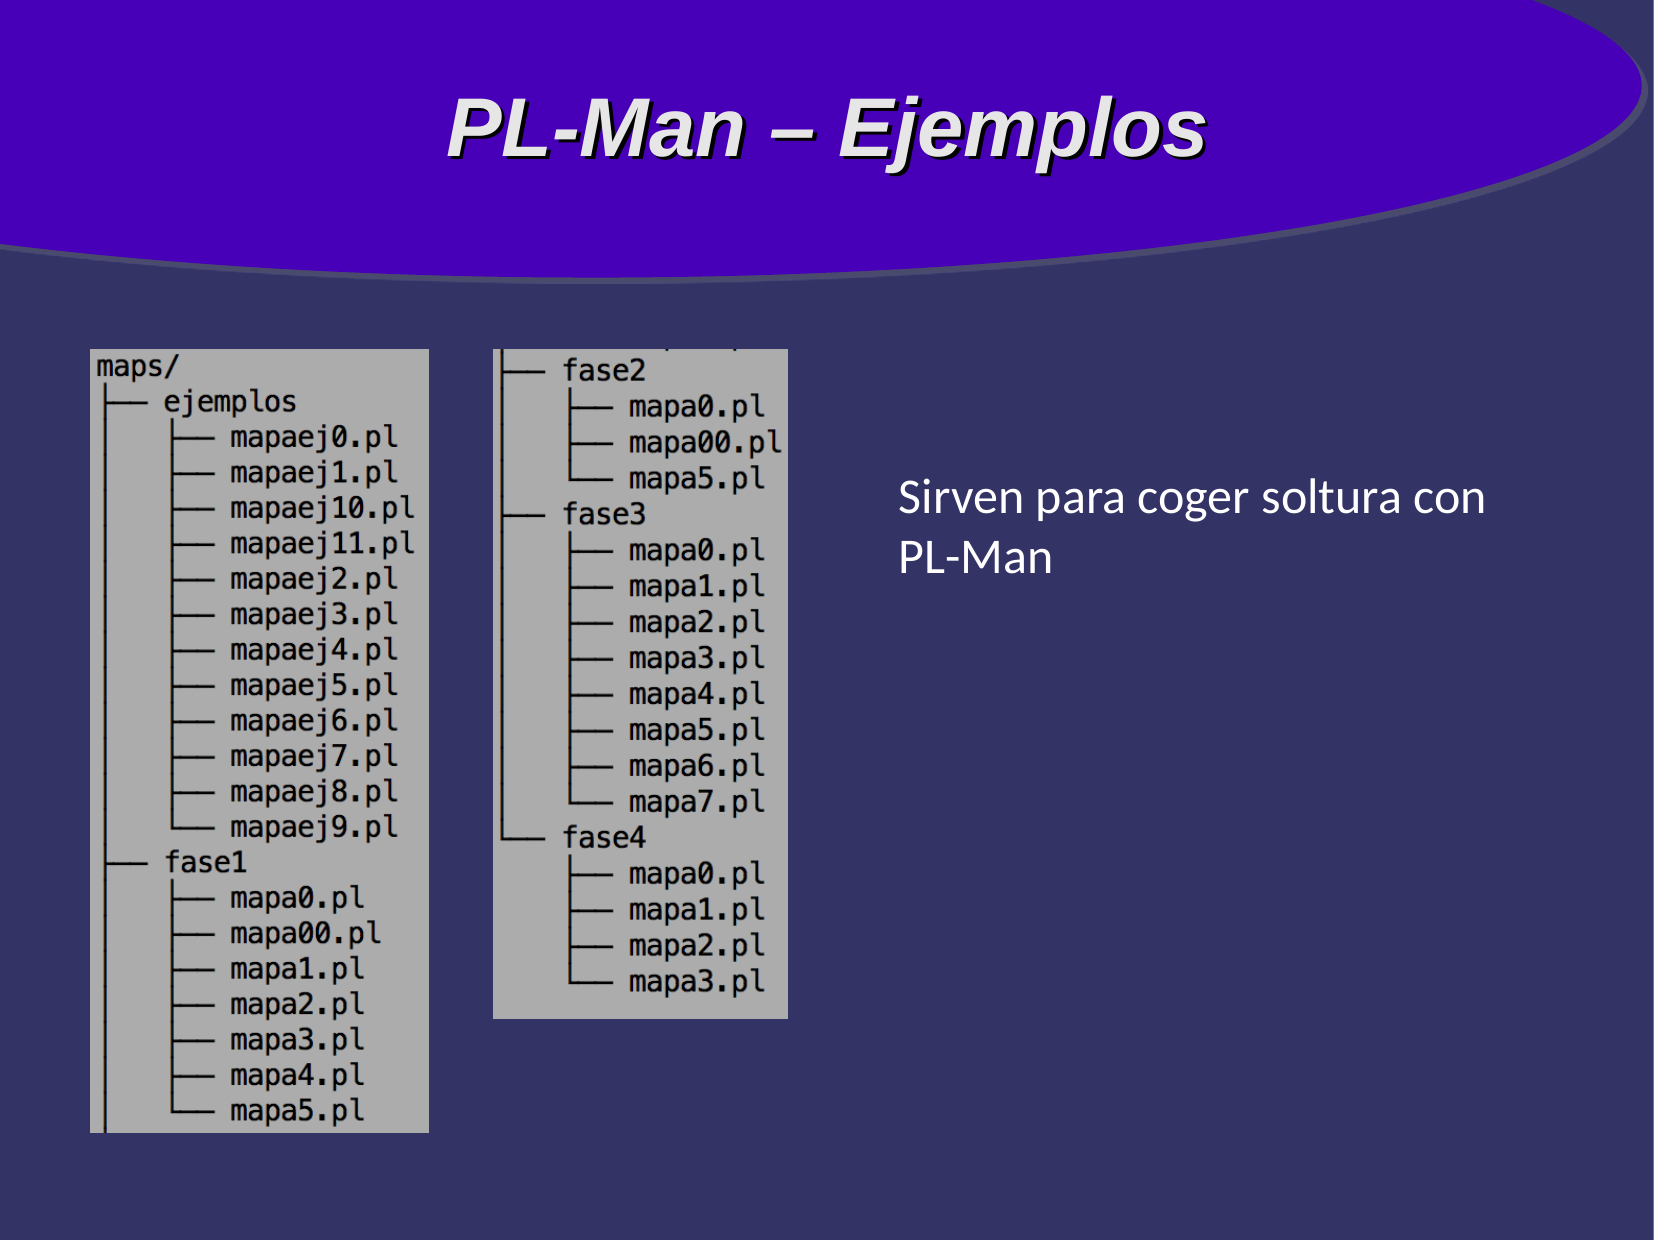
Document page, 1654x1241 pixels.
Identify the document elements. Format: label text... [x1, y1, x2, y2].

picture [493, 349, 788, 1019]
picture [90, 349, 429, 1133]
text_box PL-Man – Ejemplos [121, 72, 1534, 174]
text_box Sirven para coger soltura con PL-Man [884, 456, 1534, 593]
